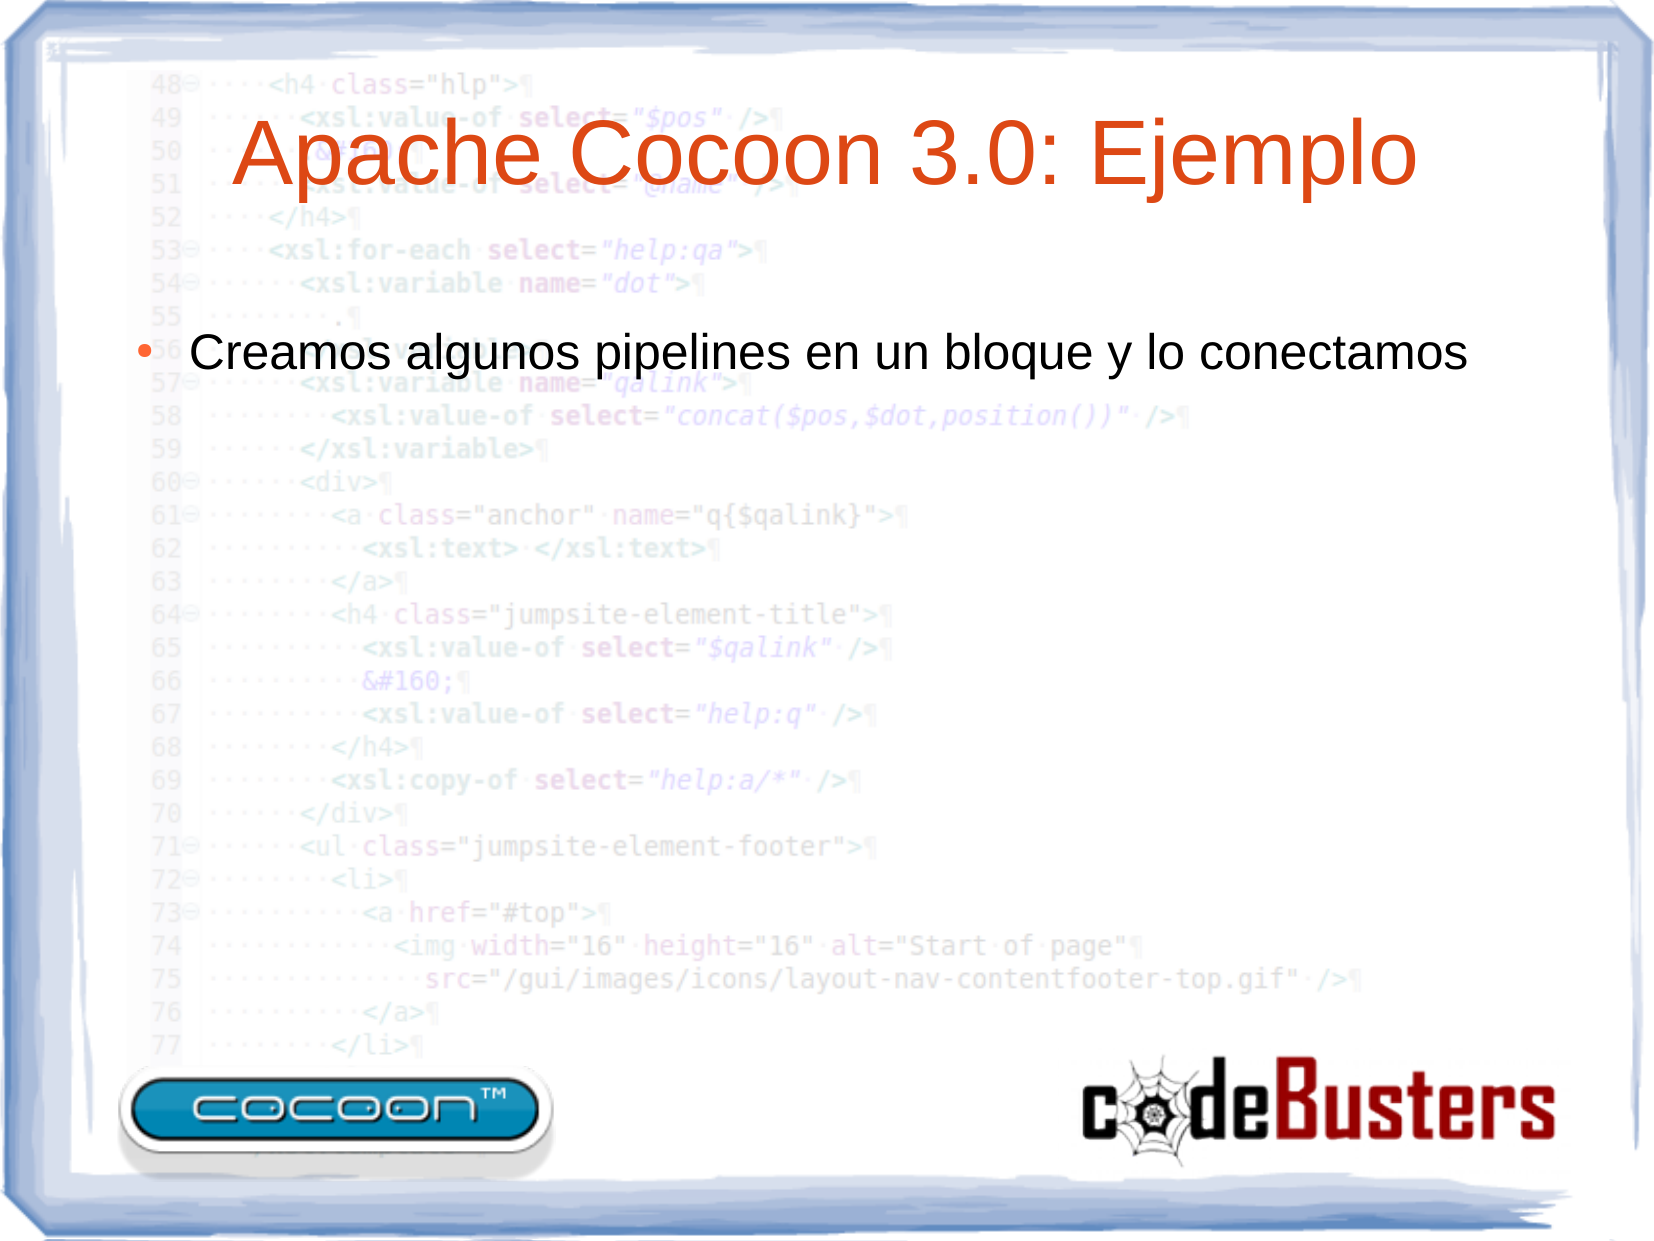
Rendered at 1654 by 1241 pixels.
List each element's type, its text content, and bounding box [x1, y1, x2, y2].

title Apache Cocoon 3.0: Ejemplo [82, 49, 1571, 257]
list Creamos algunos pipelines en un bloque y lo conectamos [118, 324, 1571, 1045]
picture [0, 0, 1654, 1241]
